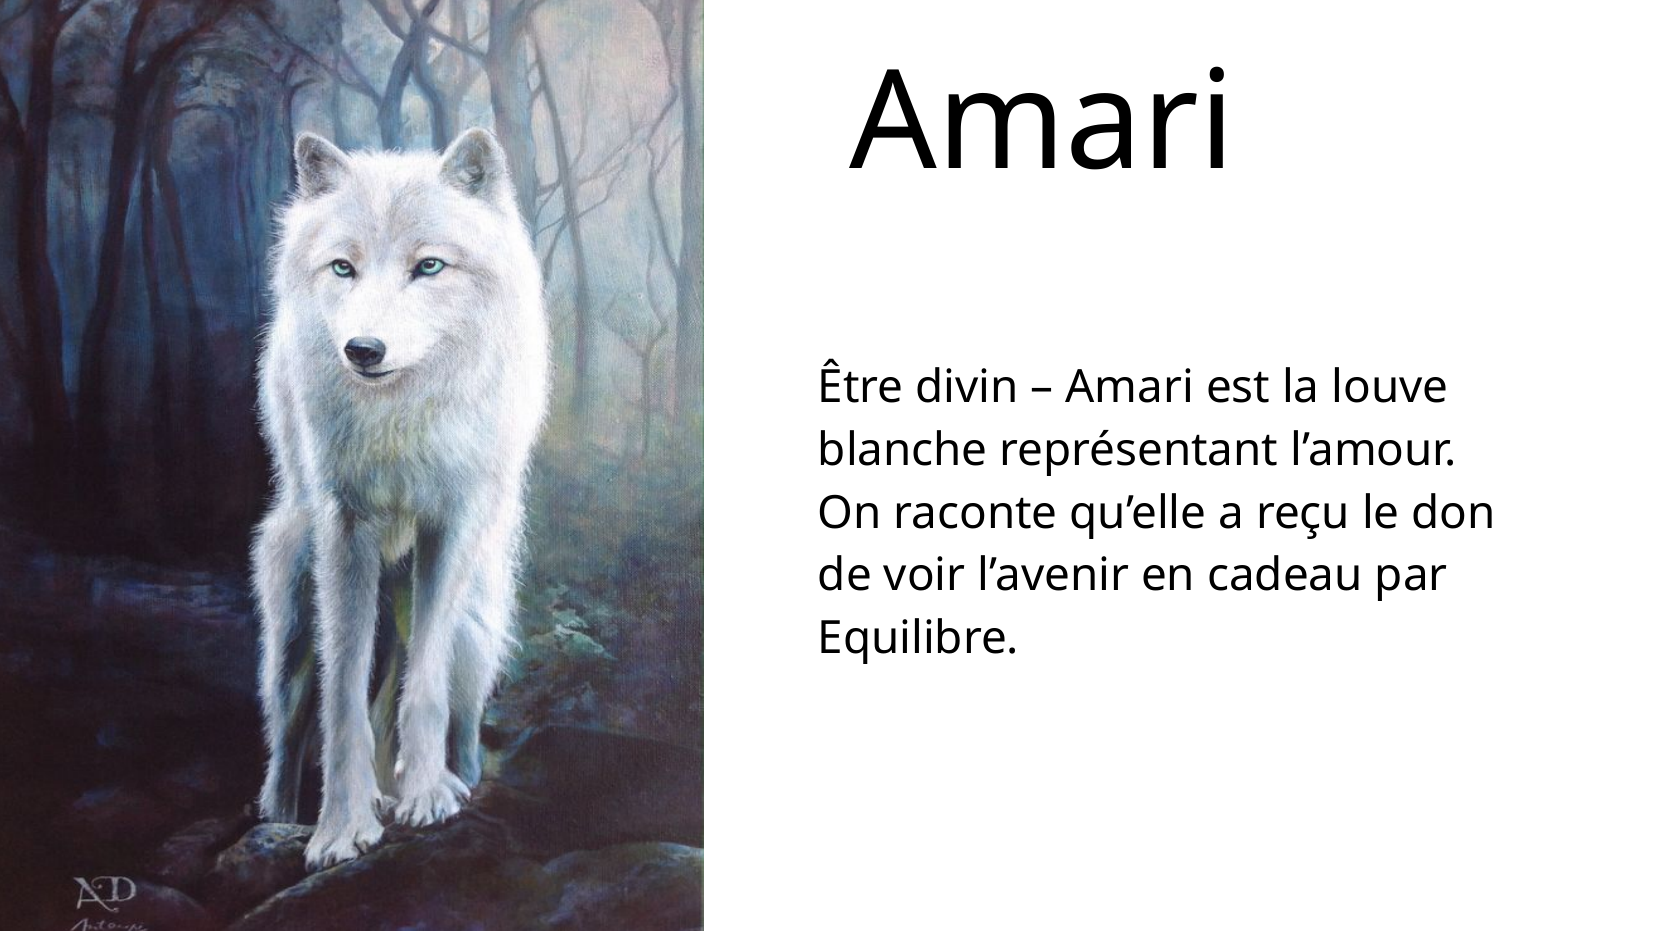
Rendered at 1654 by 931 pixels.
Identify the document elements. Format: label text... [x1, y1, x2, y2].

title Amari [704, 14, 1571, 216]
text_box Être divin – Amari est la louve blanche représentant l’amour. On raconte qu’elle a reçu le don de voir l’avenir en cadeau par Equilibre. [803, 346, 1515, 648]
picture [0, 0, 704, 931]
